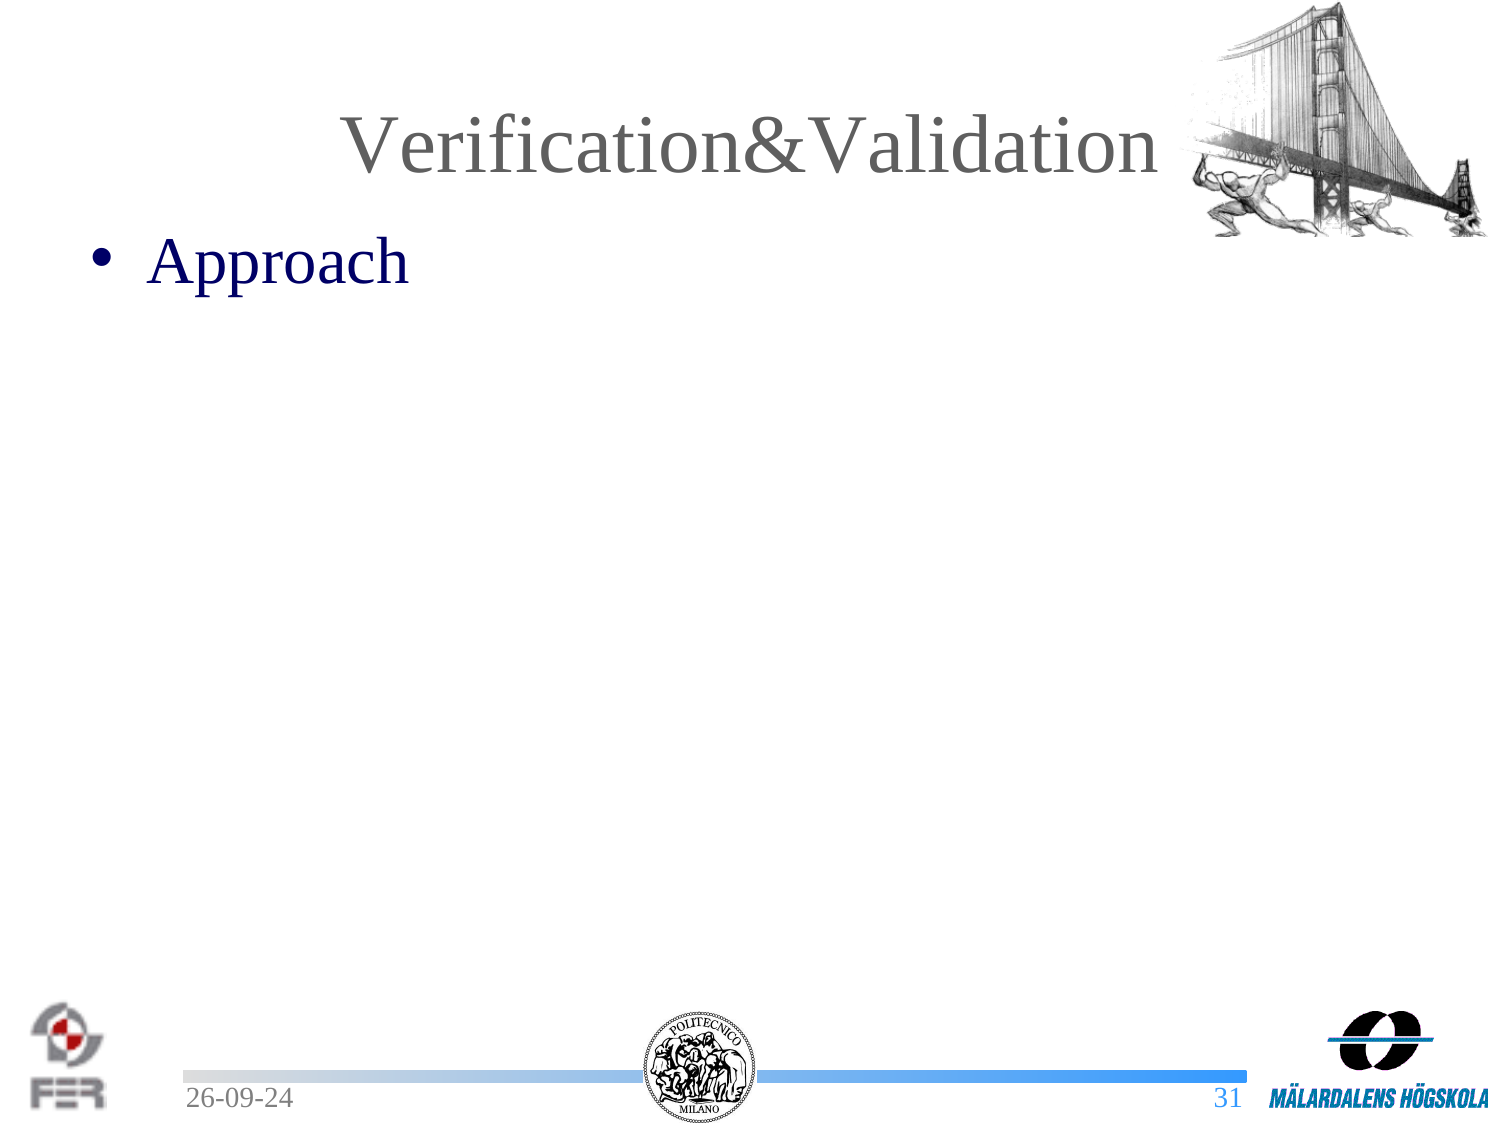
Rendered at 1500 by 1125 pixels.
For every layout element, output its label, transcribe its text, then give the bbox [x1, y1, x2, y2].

text_box <numero> [1186, 1070, 1258, 1114]
picture [29, 987, 107, 1125]
picture [1368, 1093, 1374, 1104]
picture [1454, 1091, 1459, 1108]
list Approach [75, 209, 1426, 952]
picture [1269, 1011, 1488, 1108]
text_box 14-01-09 [171, 1070, 396, 1114]
picture [1435, 1096, 1441, 1104]
picture [643, 1011, 757, 1123]
title Verification&Validation [75, 45, 1175, 209]
picture [1175, 0, 1488, 237]
